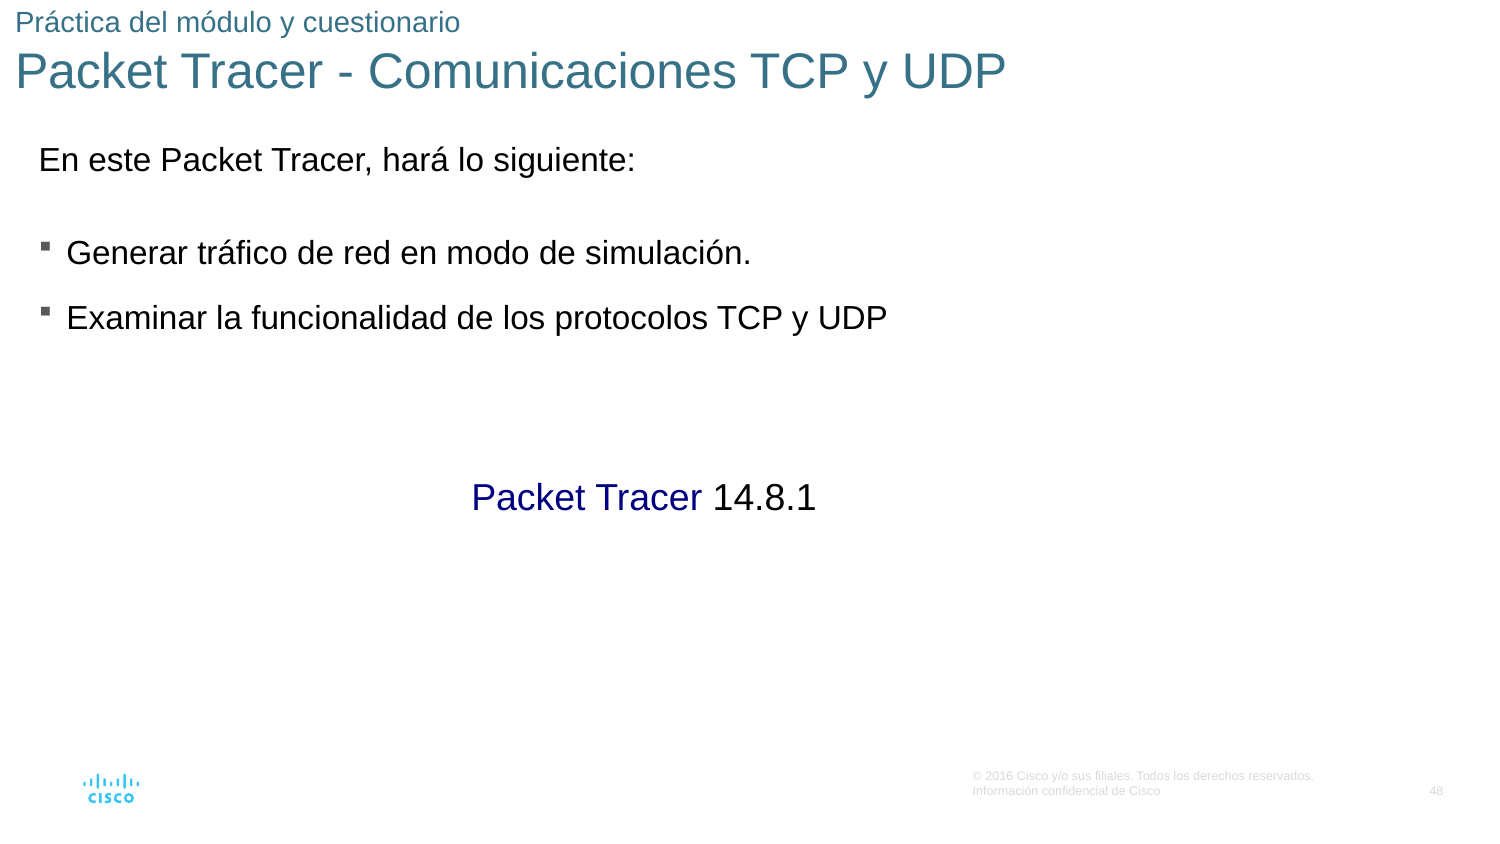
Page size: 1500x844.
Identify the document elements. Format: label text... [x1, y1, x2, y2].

text_box Packet Tracer 14.8.1 [456, 469, 883, 595]
list En este Packet Tracer, hará lo siguiente: Generar tráfico de red en modo de simulación. Examinar la funcionalidad de los protocolos TCP y UDP [23, 131, 1476, 353]
title Práctica del módulo y cuestionario Packet Tracer - Comunicaciones TCP y UDP [0, 31, 1500, 132]
